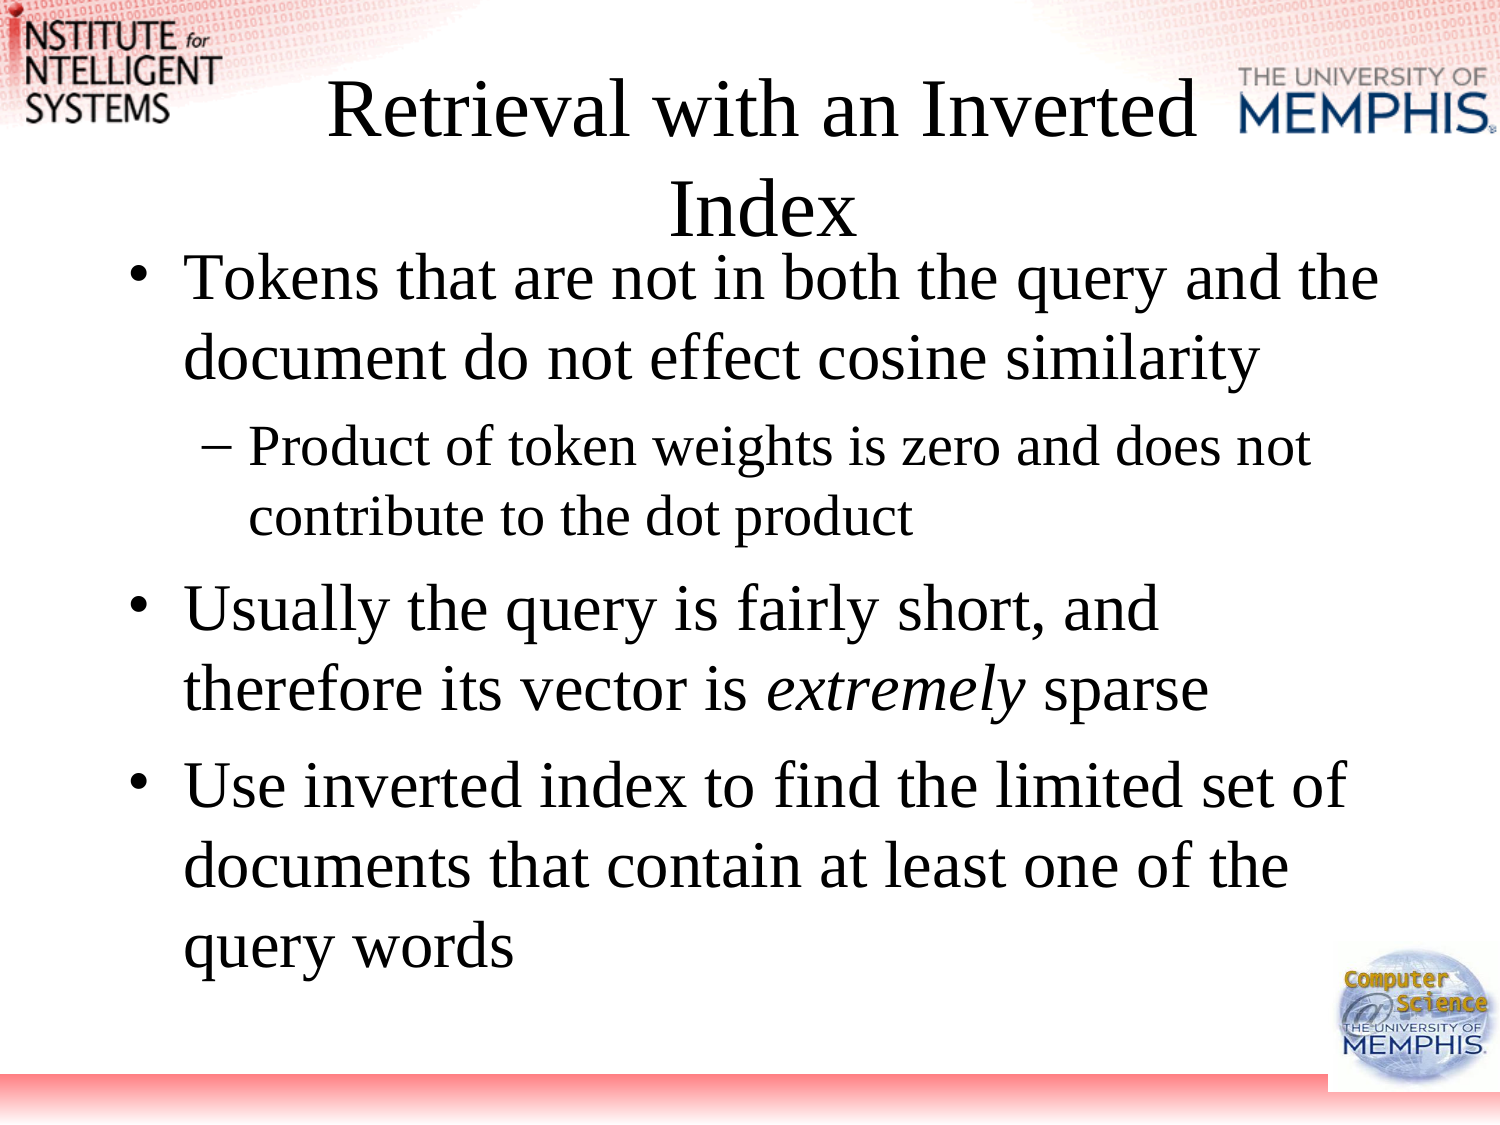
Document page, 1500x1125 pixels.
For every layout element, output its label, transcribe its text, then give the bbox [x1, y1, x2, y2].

picture [0, 0, 501, 132]
picture [1328, 941, 1500, 1092]
title Retrieval with an Inverted Index [224, 45, 1302, 224]
picture [1012, 0, 1500, 141]
list Tokens that are not in both the query and the document do not effect cosine similarity Product of token weights is zero and does not contribute to the dot product Usually the query is fairly short, and therefore its vector is extremely sparse Use inverted index to find the limited set of documents that contain at least one of the query words [112, 224, 1413, 995]
